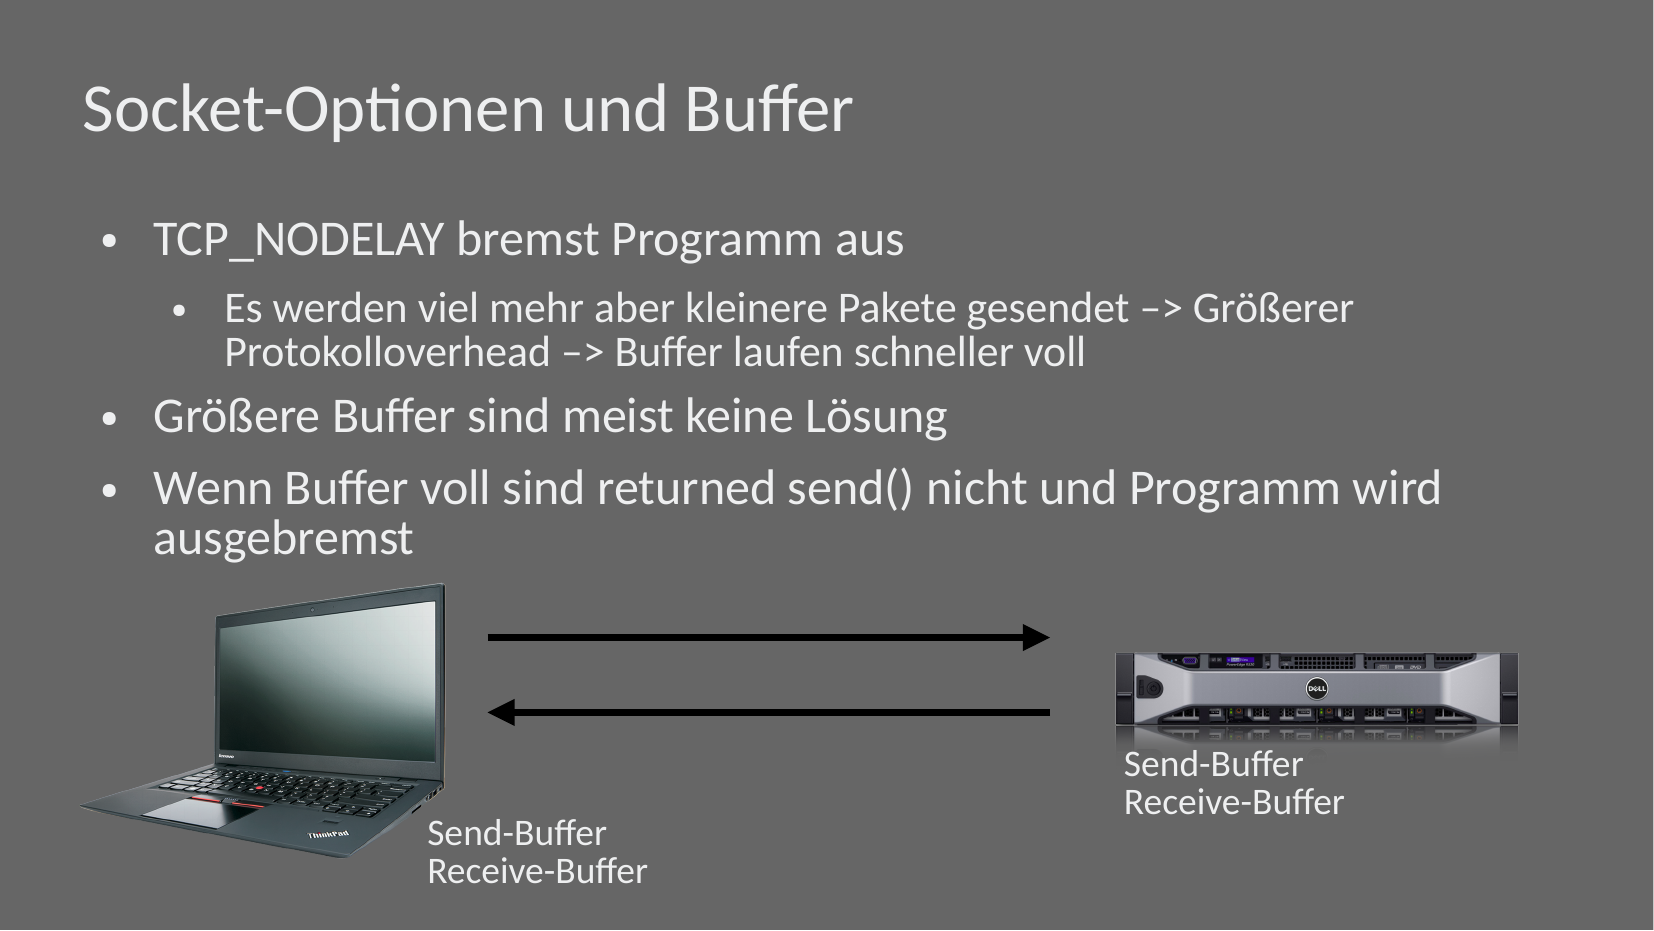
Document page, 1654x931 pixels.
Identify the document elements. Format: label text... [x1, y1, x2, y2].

picture [1096, 637, 1538, 790]
list TCP_NODELAY bremst Programm aus Es werden viel mehr aber kleinere Pakete gesendet –> Größerer Protokolloverhead –> Buffer laufen schneller voll Größere Buffer sind meist keine Lösung Wenn Buffer voll sind returned send() nicht und Programm wird ausgebremst [82, 217, 1571, 758]
title Socket-Optionen und Buffer [82, 37, 1571, 193]
text_box Send-Buffer Receive-Buffer [412, 809, 863, 901]
picture [73, 573, 451, 863]
text_box Send-Buffer Receive-Buffer [1109, 740, 1560, 832]
